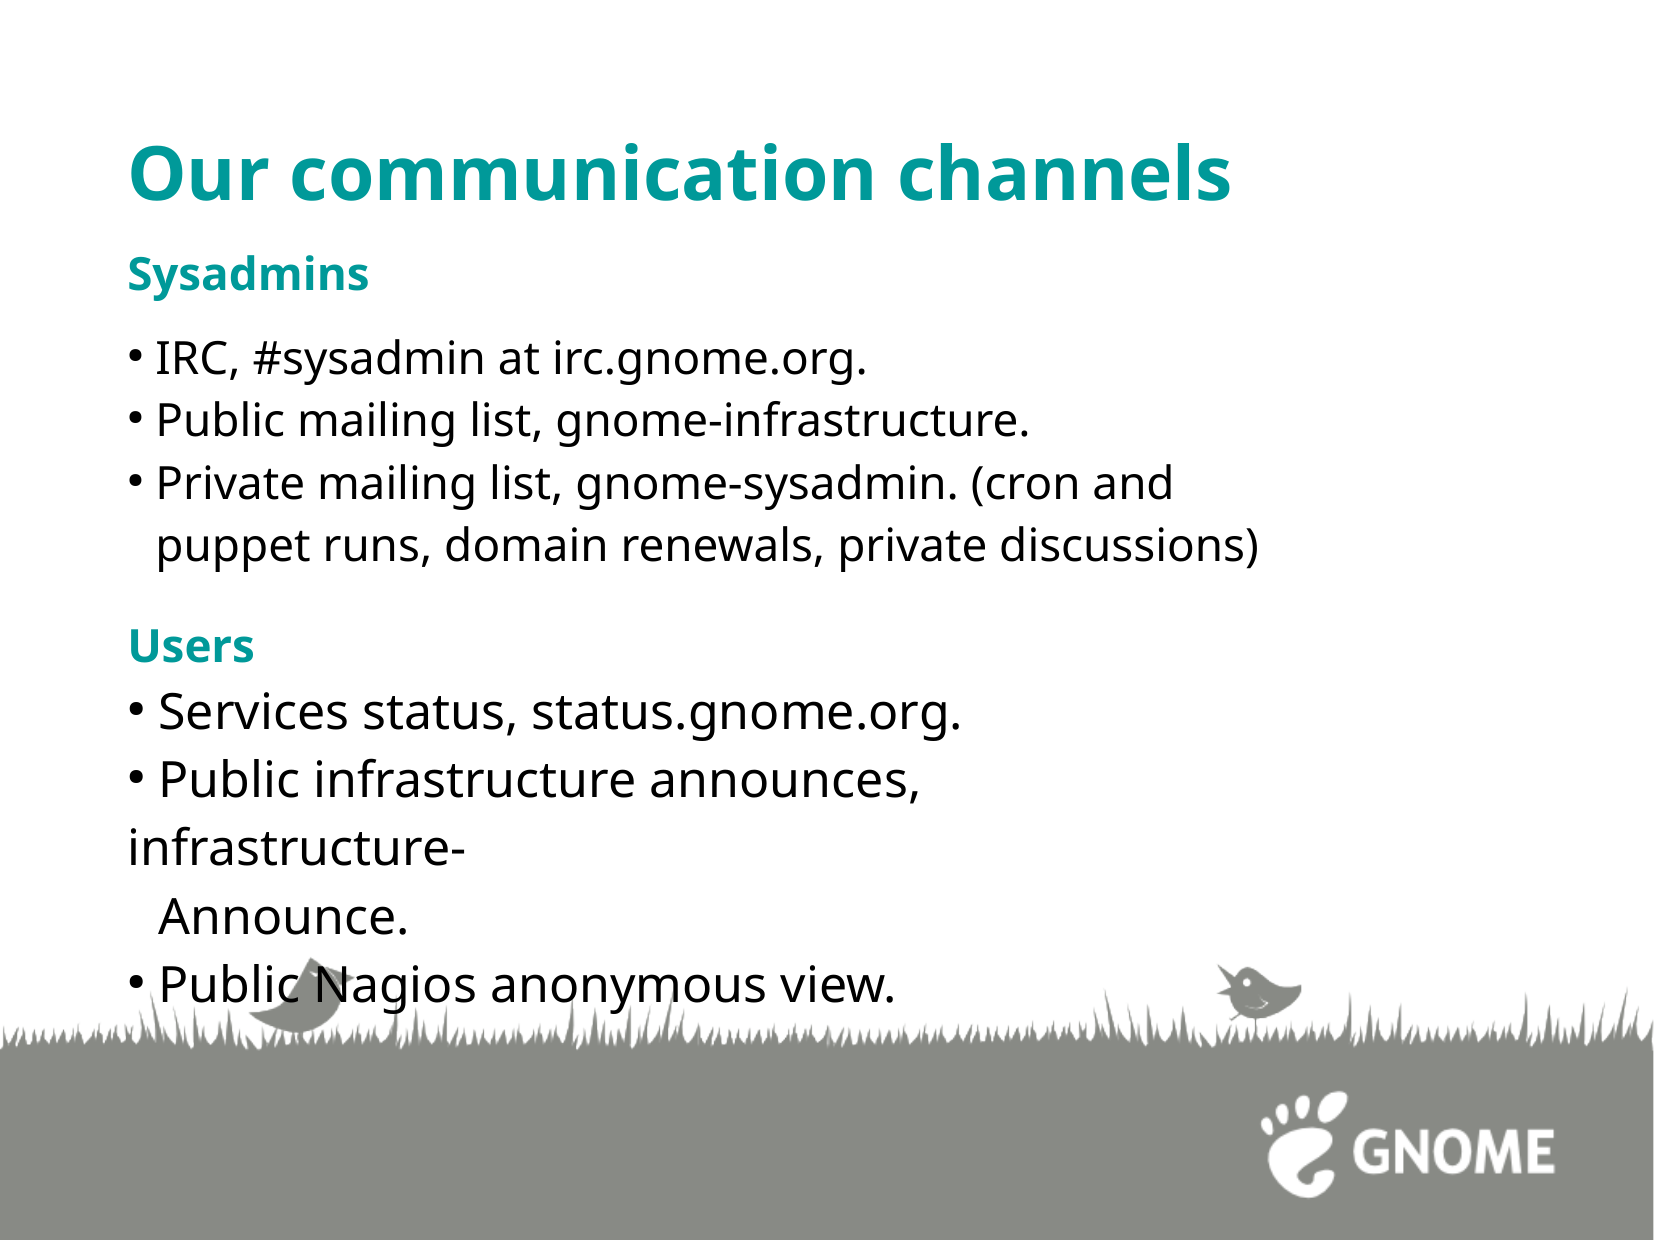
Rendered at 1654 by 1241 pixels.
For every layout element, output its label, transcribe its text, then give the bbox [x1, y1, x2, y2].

text_box Sysadmins [112, 233, 1238, 317]
picture [0, 0, 1654, 1241]
text_box Users Services status, status.gnome.org. Public infrastructure announces, infrastructure- Announce. Public Nagios anonymous view. [112, 580, 1276, 947]
text_box IRC, #sysadmin at irc.gnome.org. Public mailing list, gnome-infrastructure. Private mailing list, gnome-sysadmin. (cron and puppet runs, domain renewals, private discussions) [112, 317, 1276, 580]
text_box Our communication channels [112, 112, 1276, 225]
text_box Users Services status, status.gnome.org. Public infrastructure announces, infrastructure- Announce. Public Nagios anonymous view. [112, 225, 1276, 317]
